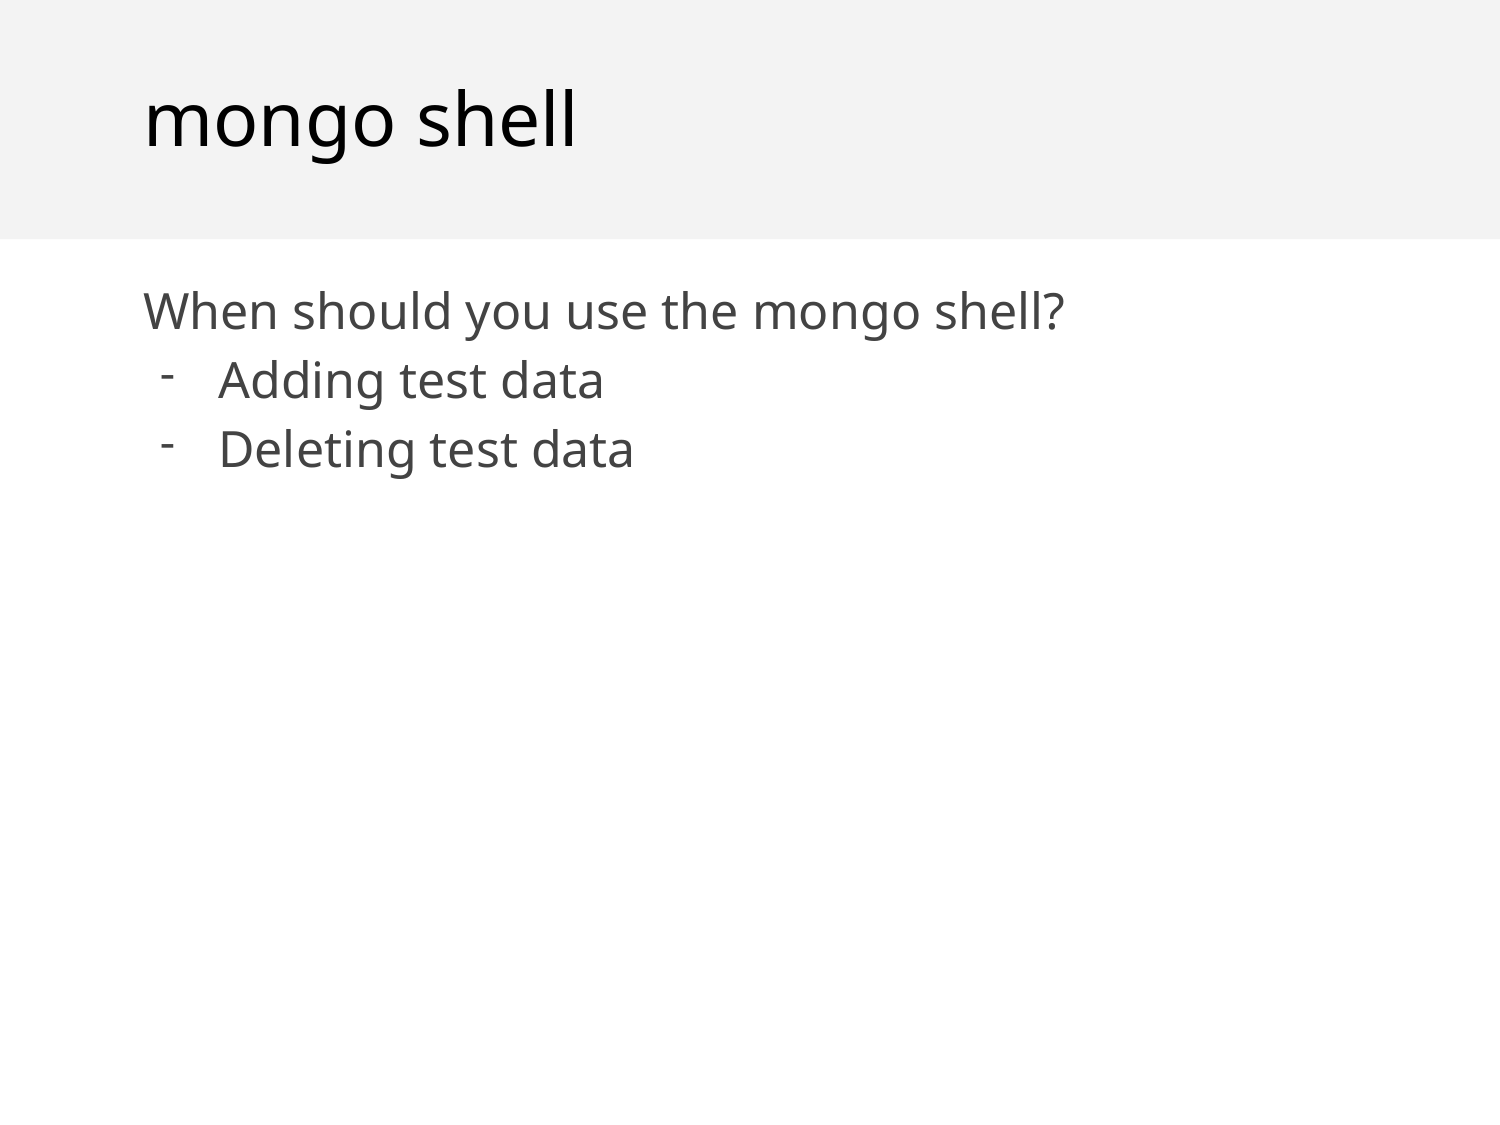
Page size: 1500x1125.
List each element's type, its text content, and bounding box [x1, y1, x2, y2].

title mongo shell [128, 56, 1372, 183]
list When should you use the mongo shell? Adding test data Deleting test data [128, 255, 1372, 1004]
